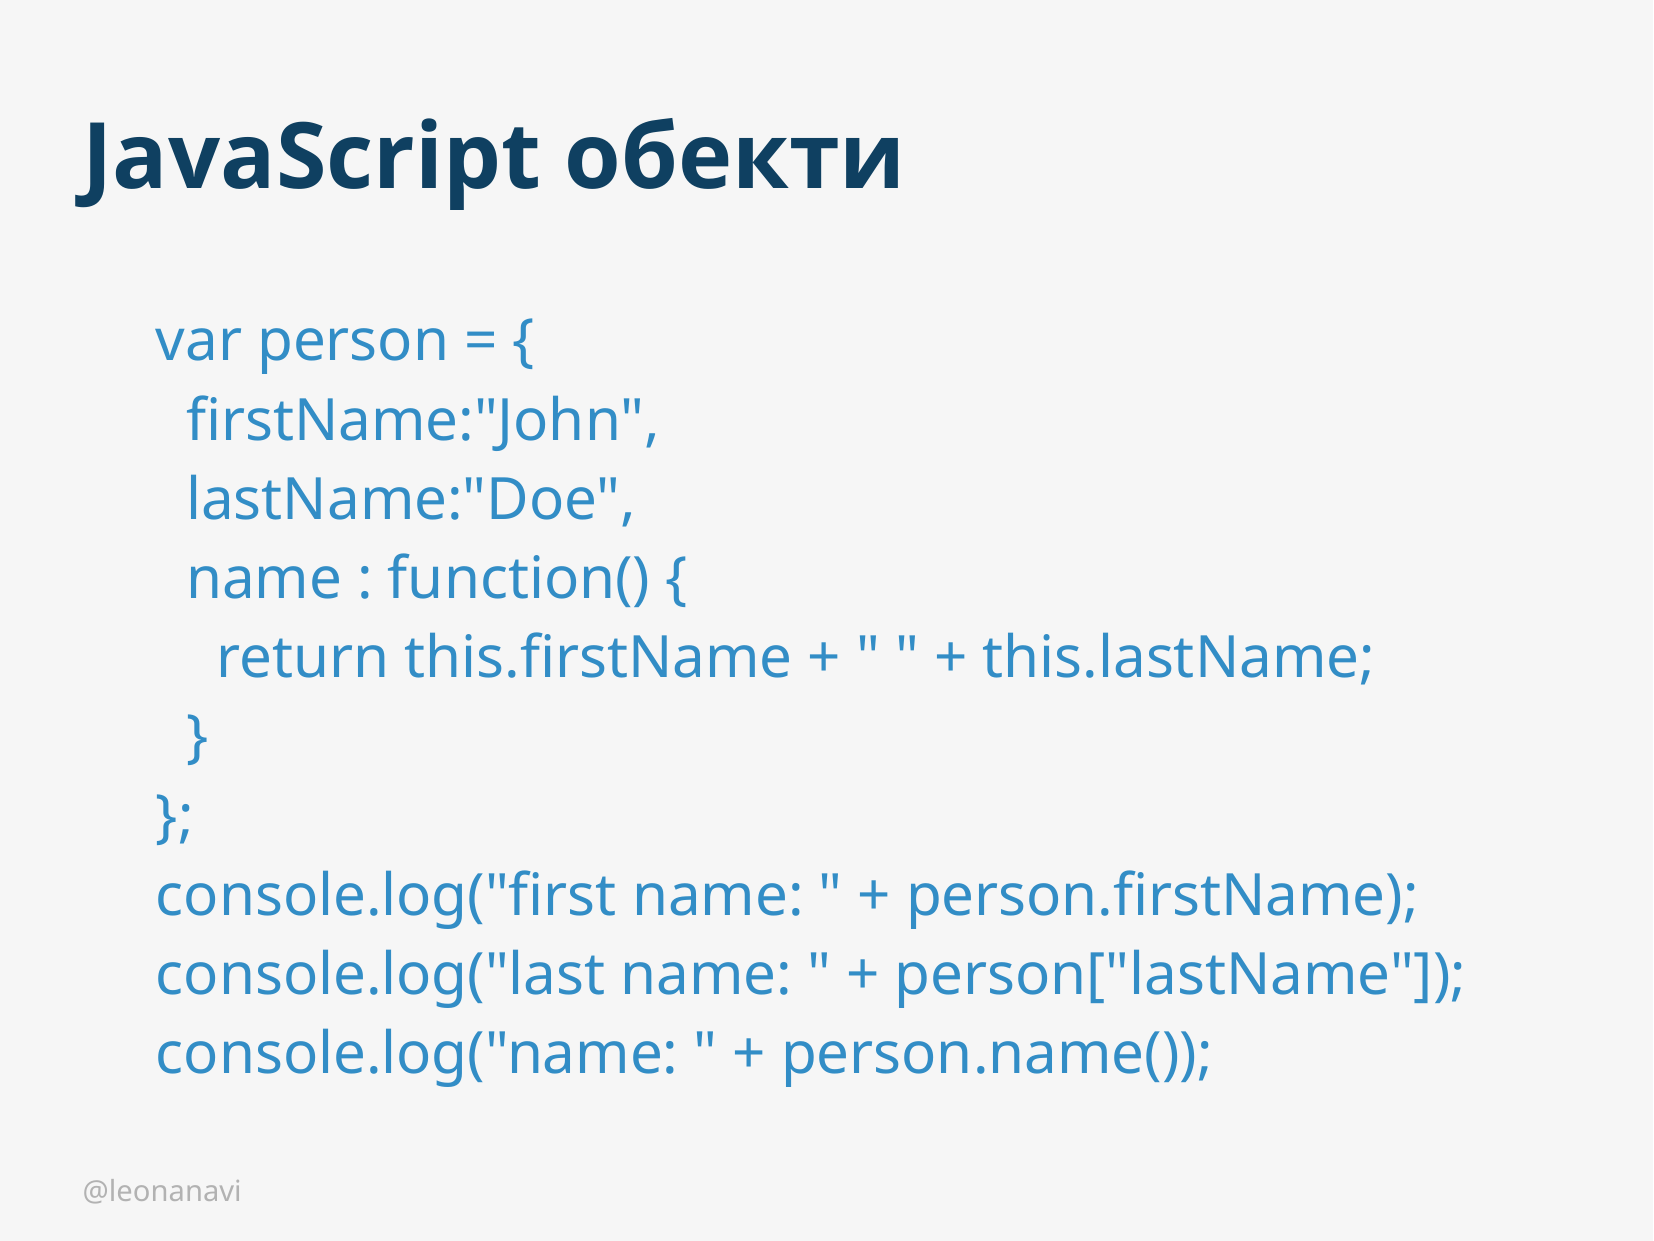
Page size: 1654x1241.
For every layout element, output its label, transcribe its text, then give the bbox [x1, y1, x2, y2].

text_box var person = { firstName:"John", lastName:"Doe", name : function() { return this.firstName + " " + this.lastName; } }; console.log("first name: " + person.firstName); console.log("last name: " + person["lastName"]); console.log("name: " + person.name()); [105, 291, 1621, 1225]
title JavaScript обекти [82, 49, 1571, 257]
